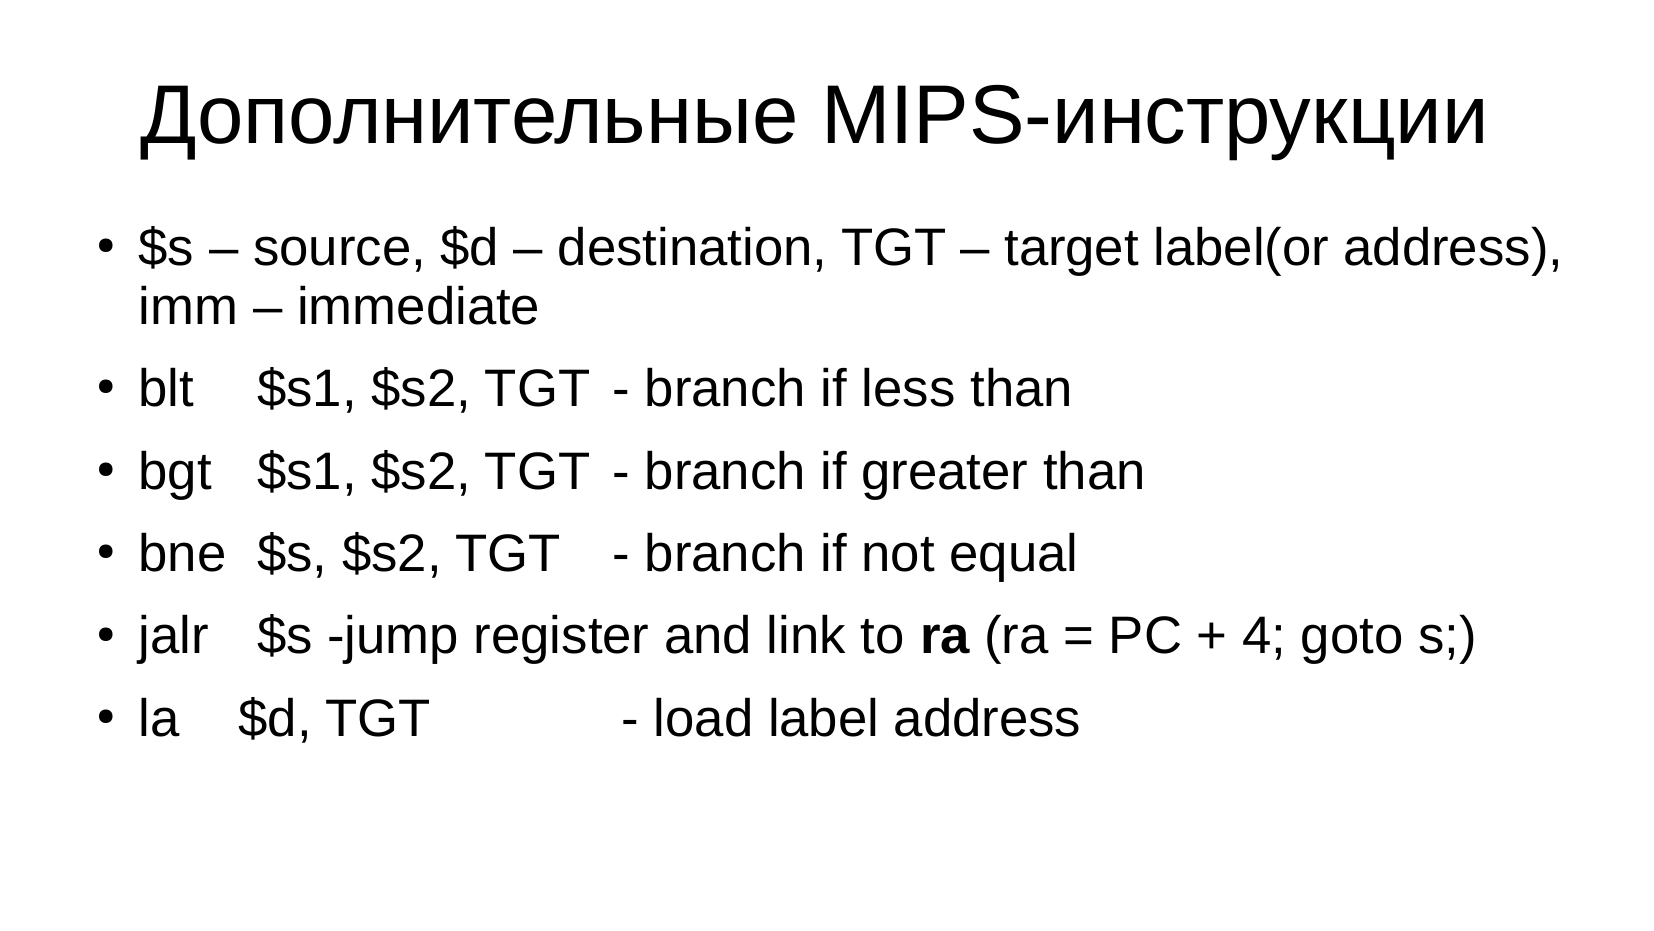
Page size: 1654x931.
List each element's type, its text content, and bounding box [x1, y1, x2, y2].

title Дополнительные MIPS-инструкции [82, 37, 1571, 193]
list $s – source, $d – destination, TGT – target label(or address), imm – immediate blt $s1, $s2, TGT - branch if less than bgt $s1, $s2, TGT - branch if greater than bne $s, $s2, TGT - branch if not equal jalr $s -jump register and link to ra (ra = PC + 4; goto s;) la $d, TGT - load label address [82, 217, 1571, 758]
